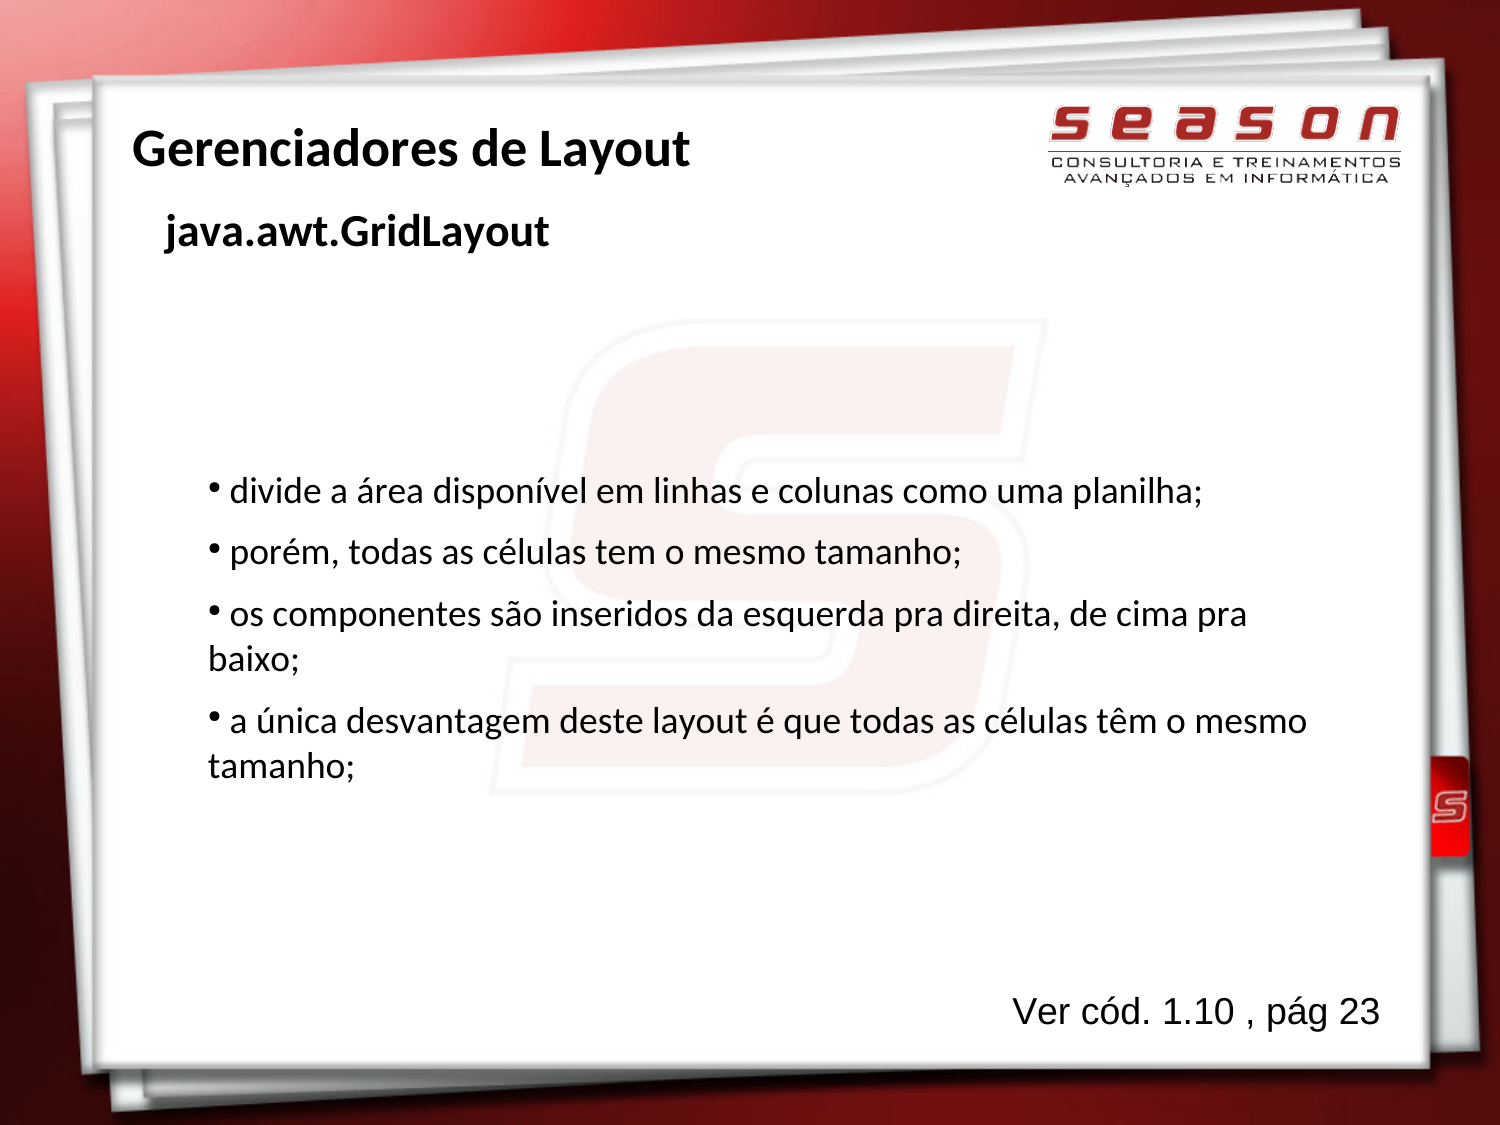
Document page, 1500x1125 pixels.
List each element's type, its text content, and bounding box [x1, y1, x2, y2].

text_box java.awt.GridLayout [165, 200, 1240, 256]
text_box Ver cód. 1.10 , pág 23 [708, 979, 1396, 1040]
picture [0, 0, 1500, 1125]
text_box divide a área disponível em linhas e colunas como uma planilha; porém, todas as células tem o mesmo tamanho; os componentes são inseridos da esquerda pra direita, de cima pra baixo; a única desvantagem deste layout é que todas as células têm o mesmo tamanho; [207, 357, 1328, 894]
title Gerenciadores de Layout [118, 33, 1394, 257]
